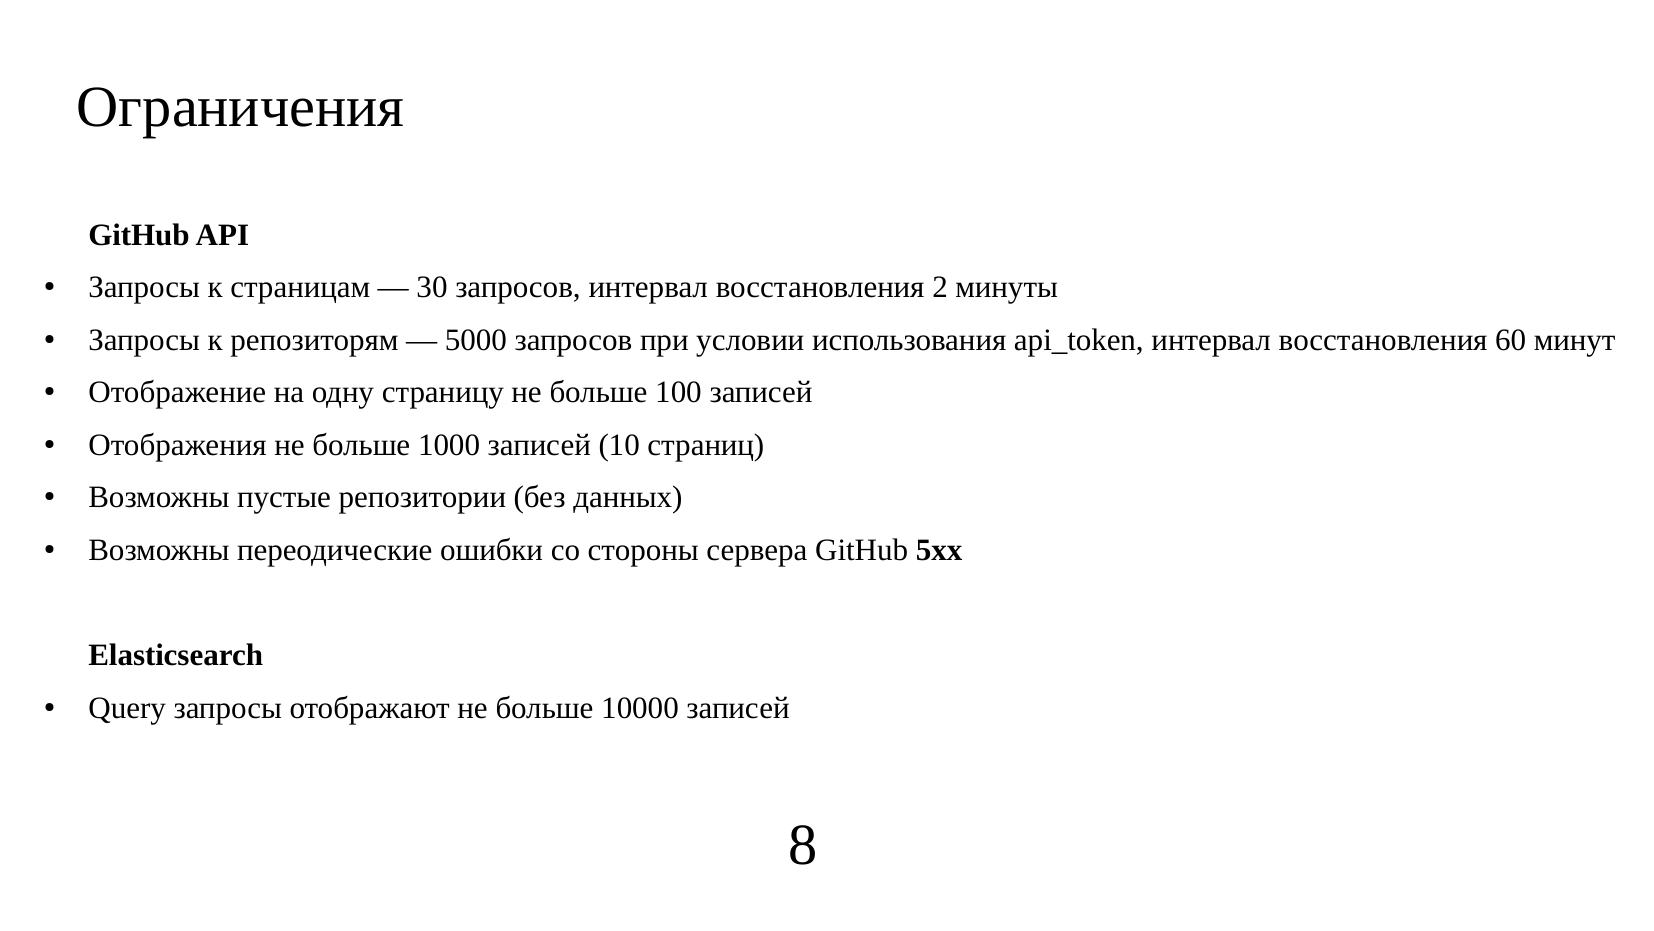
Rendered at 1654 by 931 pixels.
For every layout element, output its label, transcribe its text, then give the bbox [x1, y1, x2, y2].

title <number> [59, 767, 1548, 923]
title Ограничения [76, 29, 1565, 185]
list GitHub API Запросы к страницам — 30 запросов, интервал восстановления 2 минуты Запросы к репозиторям — 5000 запросов при условии использования api_token, интервал восстановления 60 минут Отображение на одну страницу не больше 100 записей Отображения не больше 1000 записей (10 страниц) Возможны пустые репозитории (без данных) Возможны переодические ошибки со стороны сервера GitHub 5xx Elasticsearch Query запросы отображают не больше 10000 записей [29, 217, 1625, 758]
